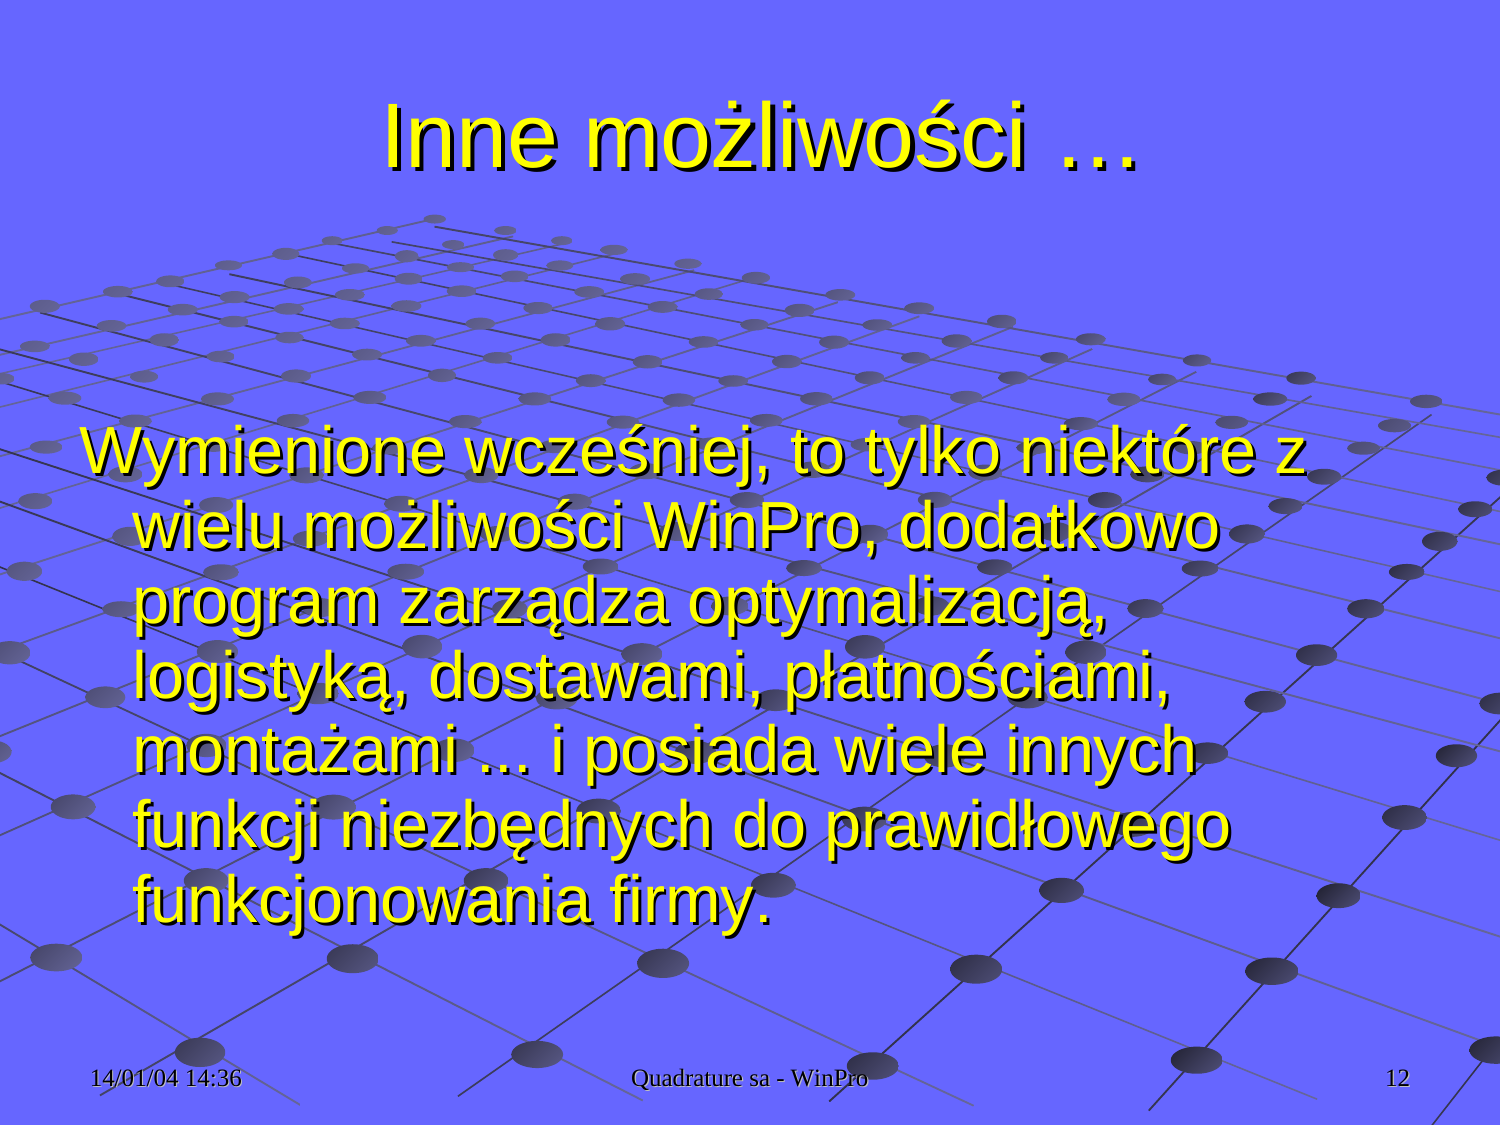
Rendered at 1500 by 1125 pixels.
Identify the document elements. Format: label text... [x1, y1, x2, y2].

title Inne możliwości … [75, 45, 1426, 233]
list Wymienione wcześniej, to tylko niektóre z wielu możliwości WinPro, dodatkowo program zarządza optymalizacją, logistyką, dostawami, płatnościami, montażami ... i posiada wiele innych funkcji niezbędnych do prawidłowego funkcjonowania firmy. [64, 314, 1415, 1083]
